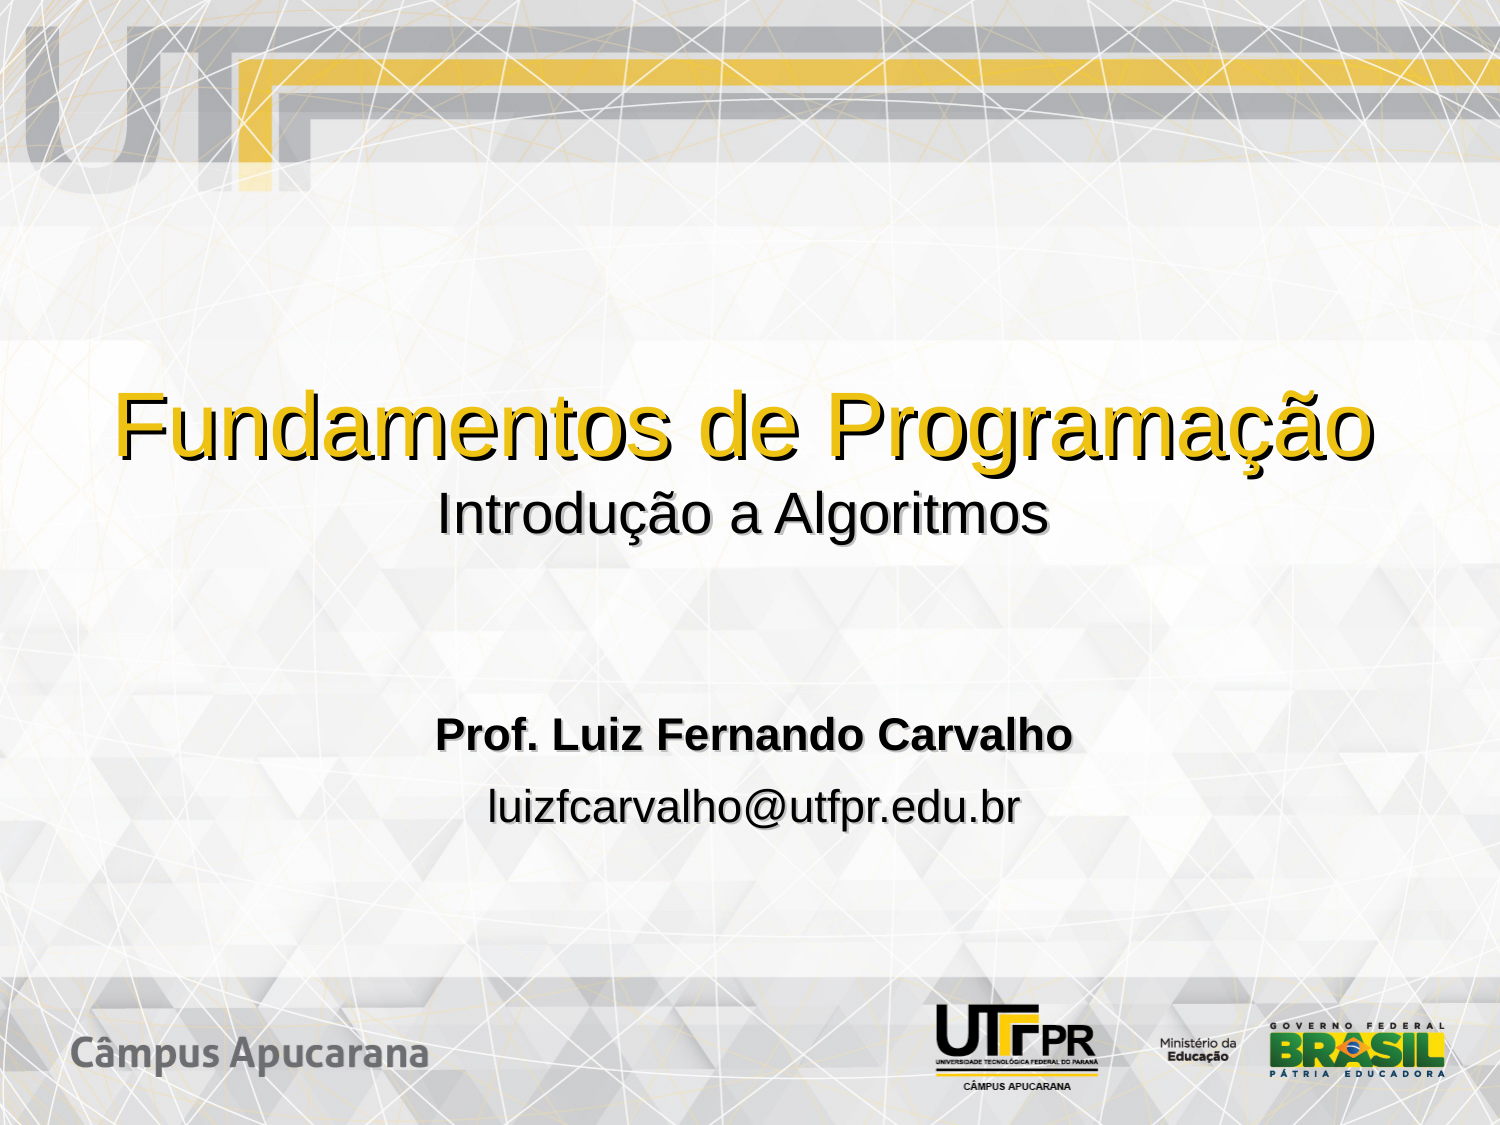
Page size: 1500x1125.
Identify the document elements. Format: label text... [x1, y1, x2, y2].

picture [0, 0, 1500, 1125]
subtitle Prof. Luiz Fernando Carvalho luizfcarvalho@utfpr.edu.br [79, 696, 1430, 1040]
title Fundamentos de Programação Introdução a Algoritmos [11, 342, 1476, 567]
